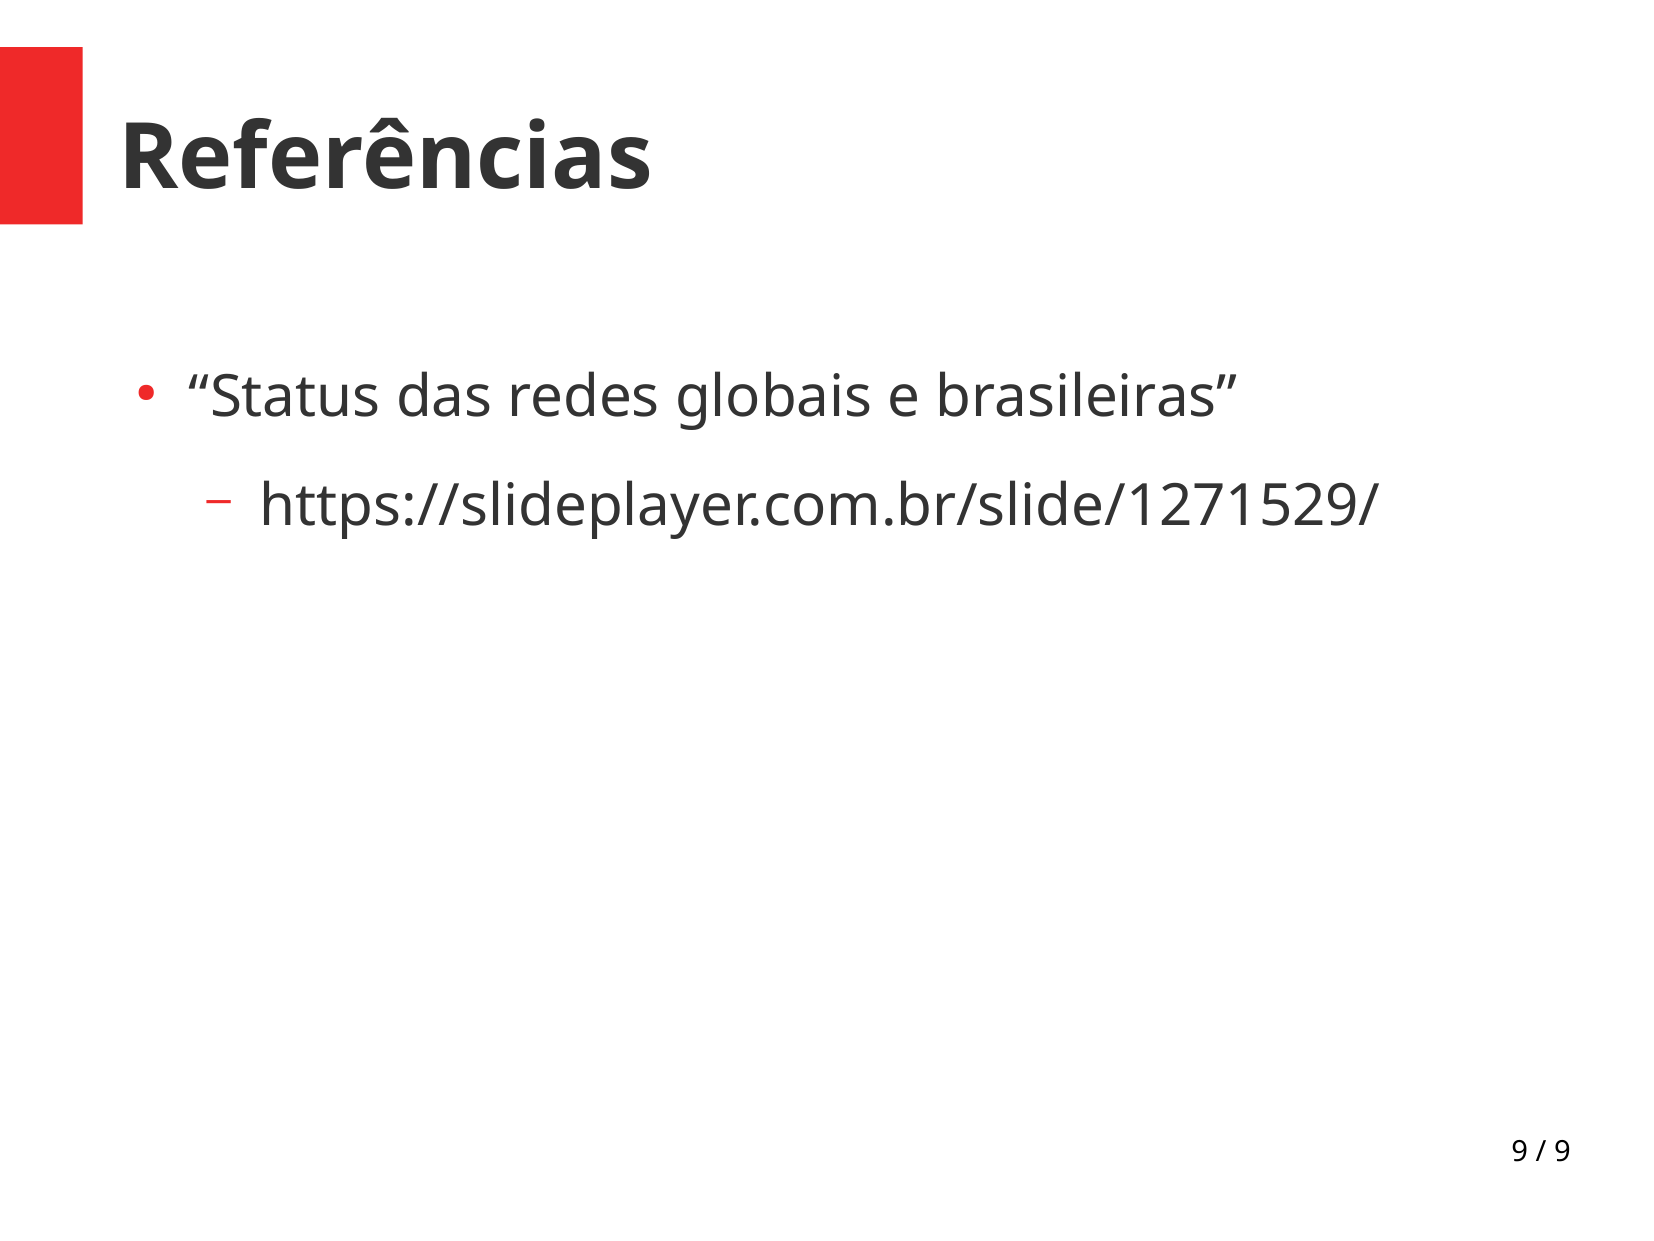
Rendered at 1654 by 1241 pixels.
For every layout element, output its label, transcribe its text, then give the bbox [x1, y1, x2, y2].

title Referências [118, 49, 1571, 257]
list “Status das redes globais e brasileiras” https://slideplayer.com.br/slide/1271529/ [118, 354, 1536, 1074]
